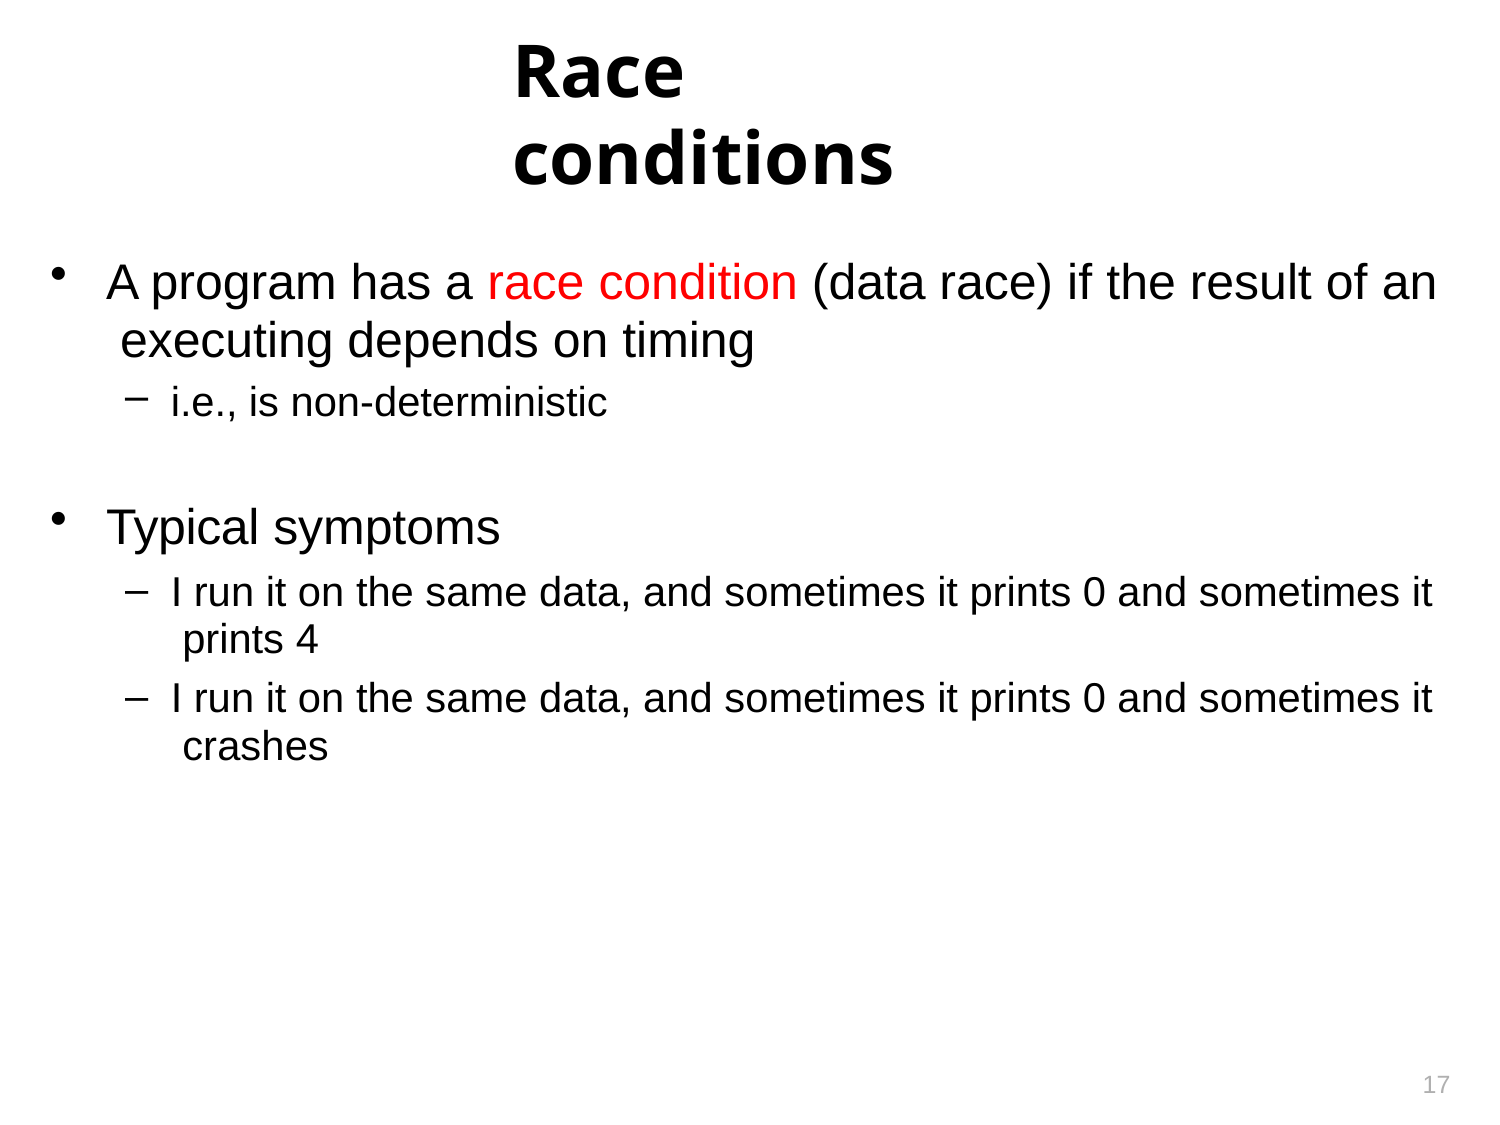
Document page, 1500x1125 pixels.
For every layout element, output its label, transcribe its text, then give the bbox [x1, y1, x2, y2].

slide_number <number> [1416, 757, 1466, 1125]
title Race conditions [510, 15, 989, 206]
text_box A program has a race condition (data race) if the result of an executing depends on timing i.e., is non-deterministic Typical symptoms I run it on the same data, and sometimes it prints 0 and sometimes it prints 4 I run it on the same data, and sometimes it prints 0 and sometimes it crashes [47, 245, 1440, 769]
